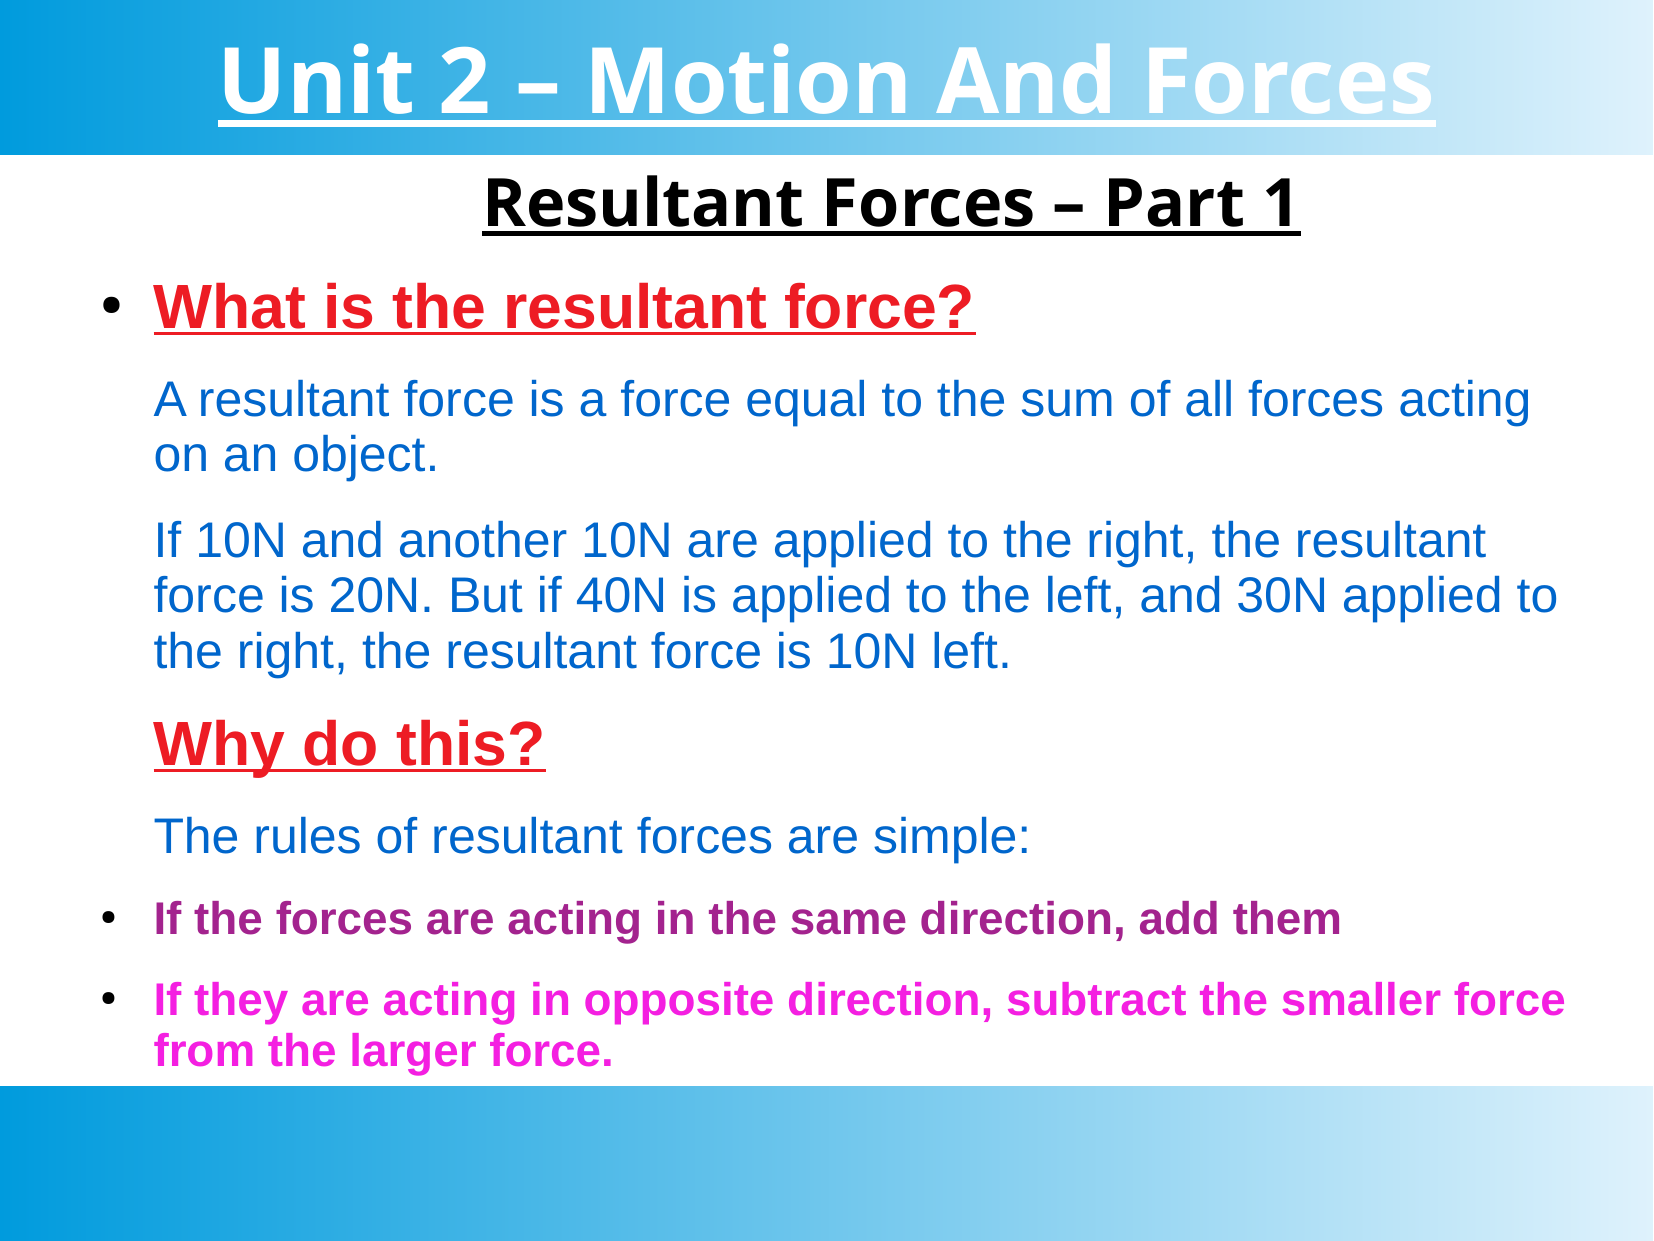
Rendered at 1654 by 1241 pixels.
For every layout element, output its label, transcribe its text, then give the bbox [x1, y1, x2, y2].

title Unit 2 – Motion And Forces [82, 25, 1571, 130]
text_box Resultant Forces – Part 1 [366, 147, 1418, 272]
list What is the resultant force? A resultant force is a force equal to the sum of all forces acting on an object. If 10N and another 10N are applied to the right, the resultant force is 20N. But if 40N is applied to the left, and 30N applied to the right, the resultant force is 10N left. Why do this? The rules of resultant forces are simple: If the forces are acting in the same direction, add them If they are acting in opposite direction, subtract the smaller force from the larger force. [82, 271, 1571, 1075]
